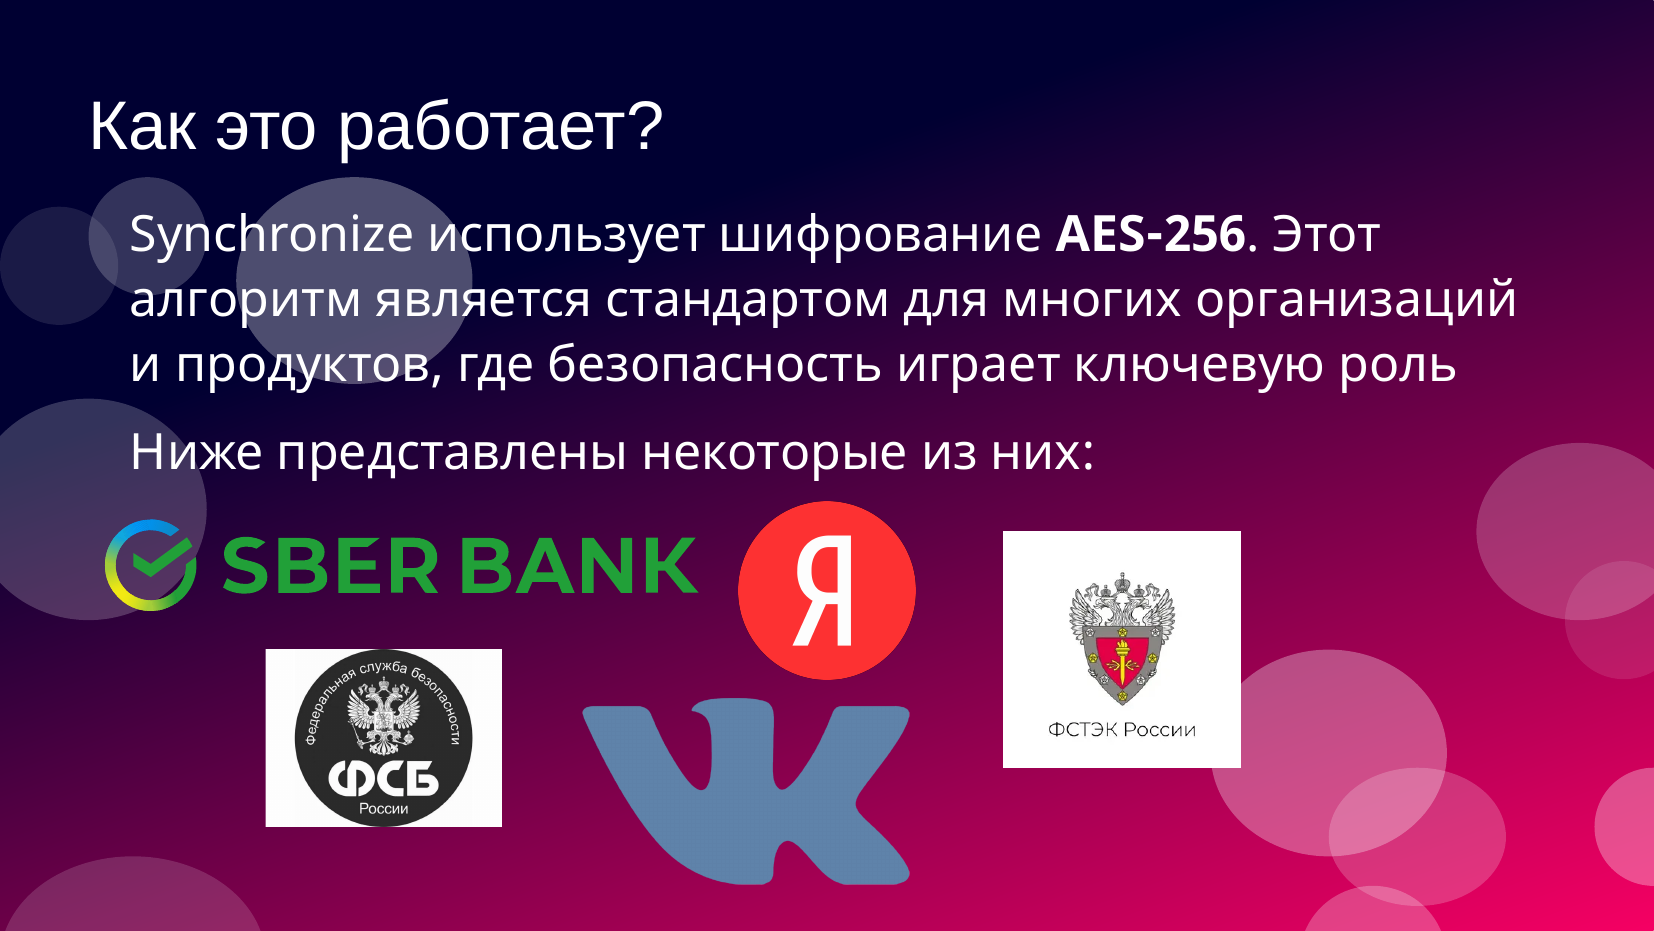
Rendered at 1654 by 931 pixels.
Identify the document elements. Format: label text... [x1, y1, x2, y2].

title Как это работает? [88, 44, 1565, 207]
list Synchronize использует шифрование AES-256. Этот алгоритм является стандартом для многих организаций и продуктов, где безопасность играет ключевую роль Ниже представлены некоторые из них: [59, 206, 1536, 562]
picture [561, 501, 932, 931]
picture [265, 649, 502, 827]
picture [88, 501, 716, 629]
picture [1003, 531, 1241, 768]
